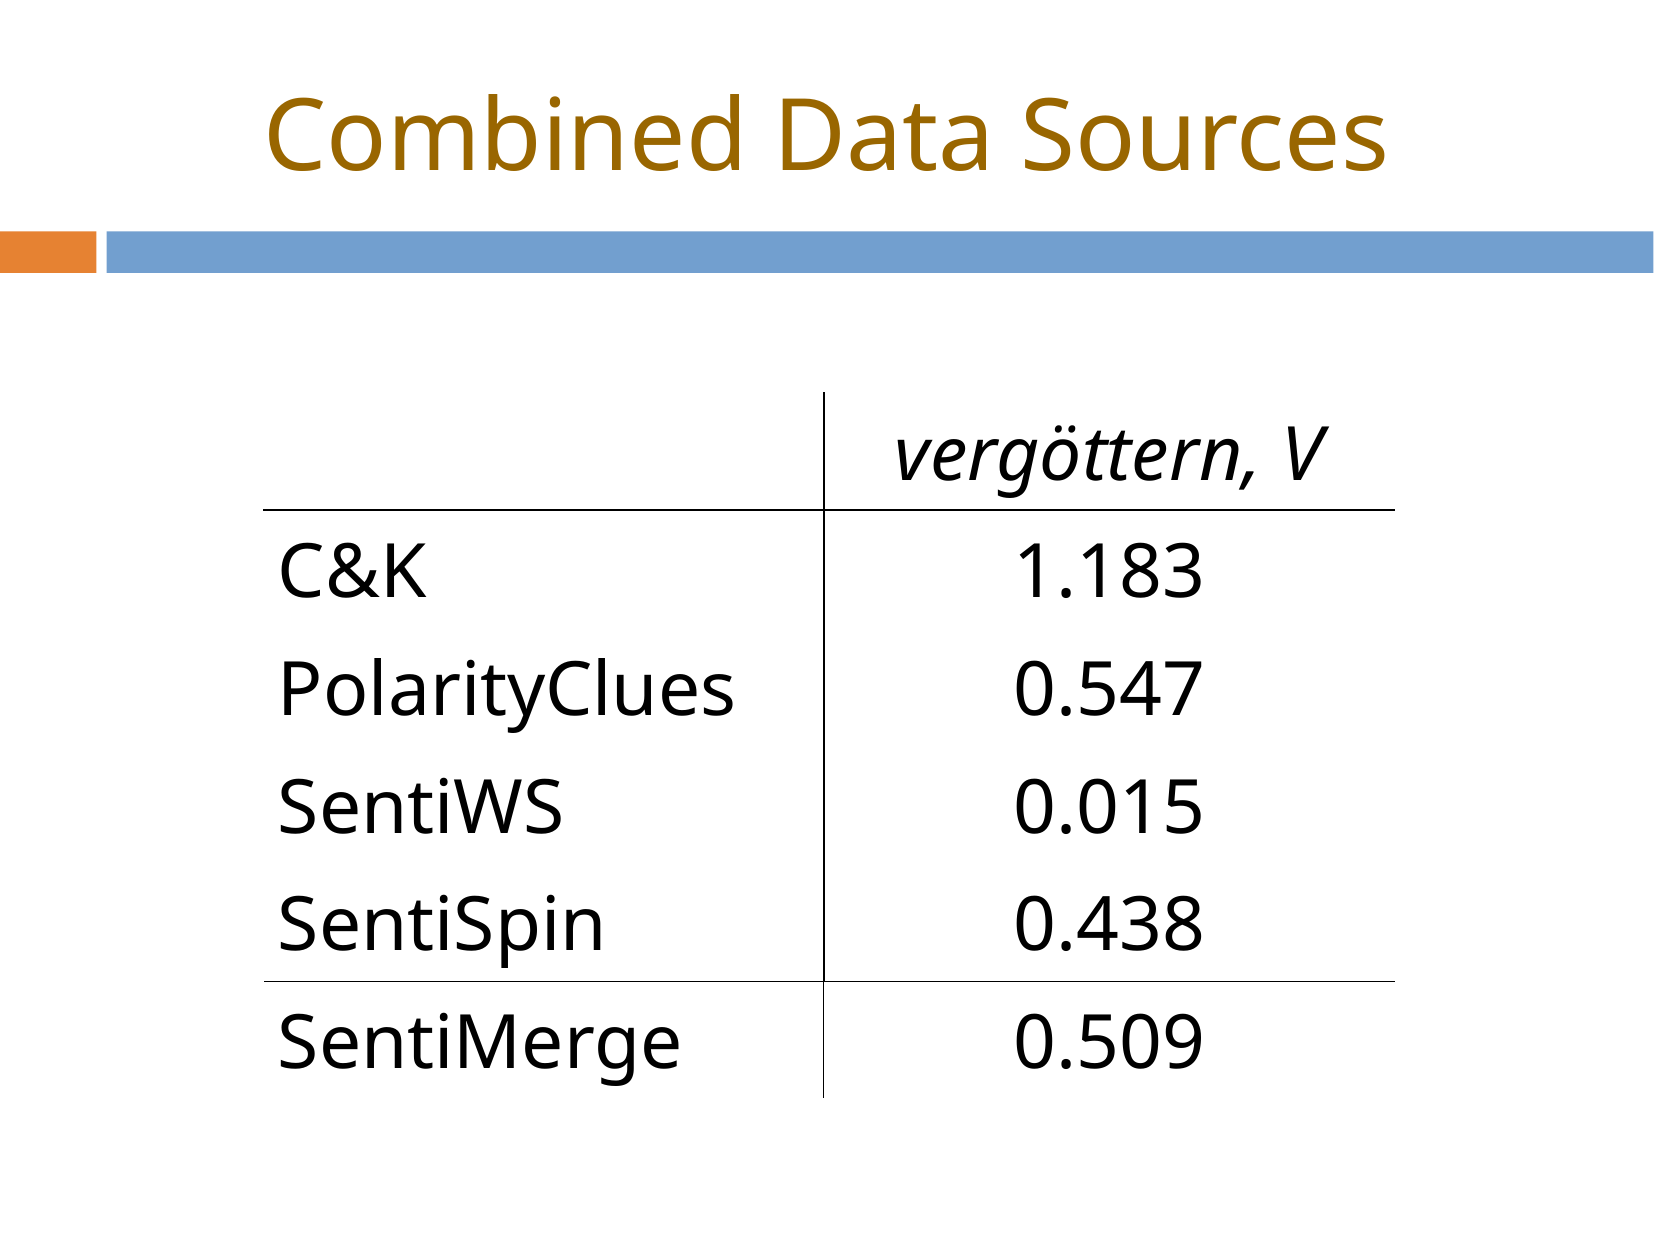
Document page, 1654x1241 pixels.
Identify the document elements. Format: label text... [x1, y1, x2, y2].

table_cell C&K [263, 511, 823, 628]
table_cell 0.509 [824, 982, 1395, 1098]
table_header vergöttern, V [825, 392, 1395, 509]
table_cell SentiSpin [263, 863, 823, 981]
table_cell PolarityClues [263, 628, 823, 745]
title Combined Data Sources [0, 49, 1654, 213]
table_cell SentiMerge [264, 982, 823, 1098]
table_cell 0.438 [825, 863, 1395, 981]
table_cell 0.547 [825, 628, 1395, 745]
table_cell 0.015 [825, 745, 1395, 863]
table_header [263, 392, 823, 509]
table_cell SentiWS [263, 745, 823, 863]
table_cell 1.183 [825, 511, 1395, 628]
